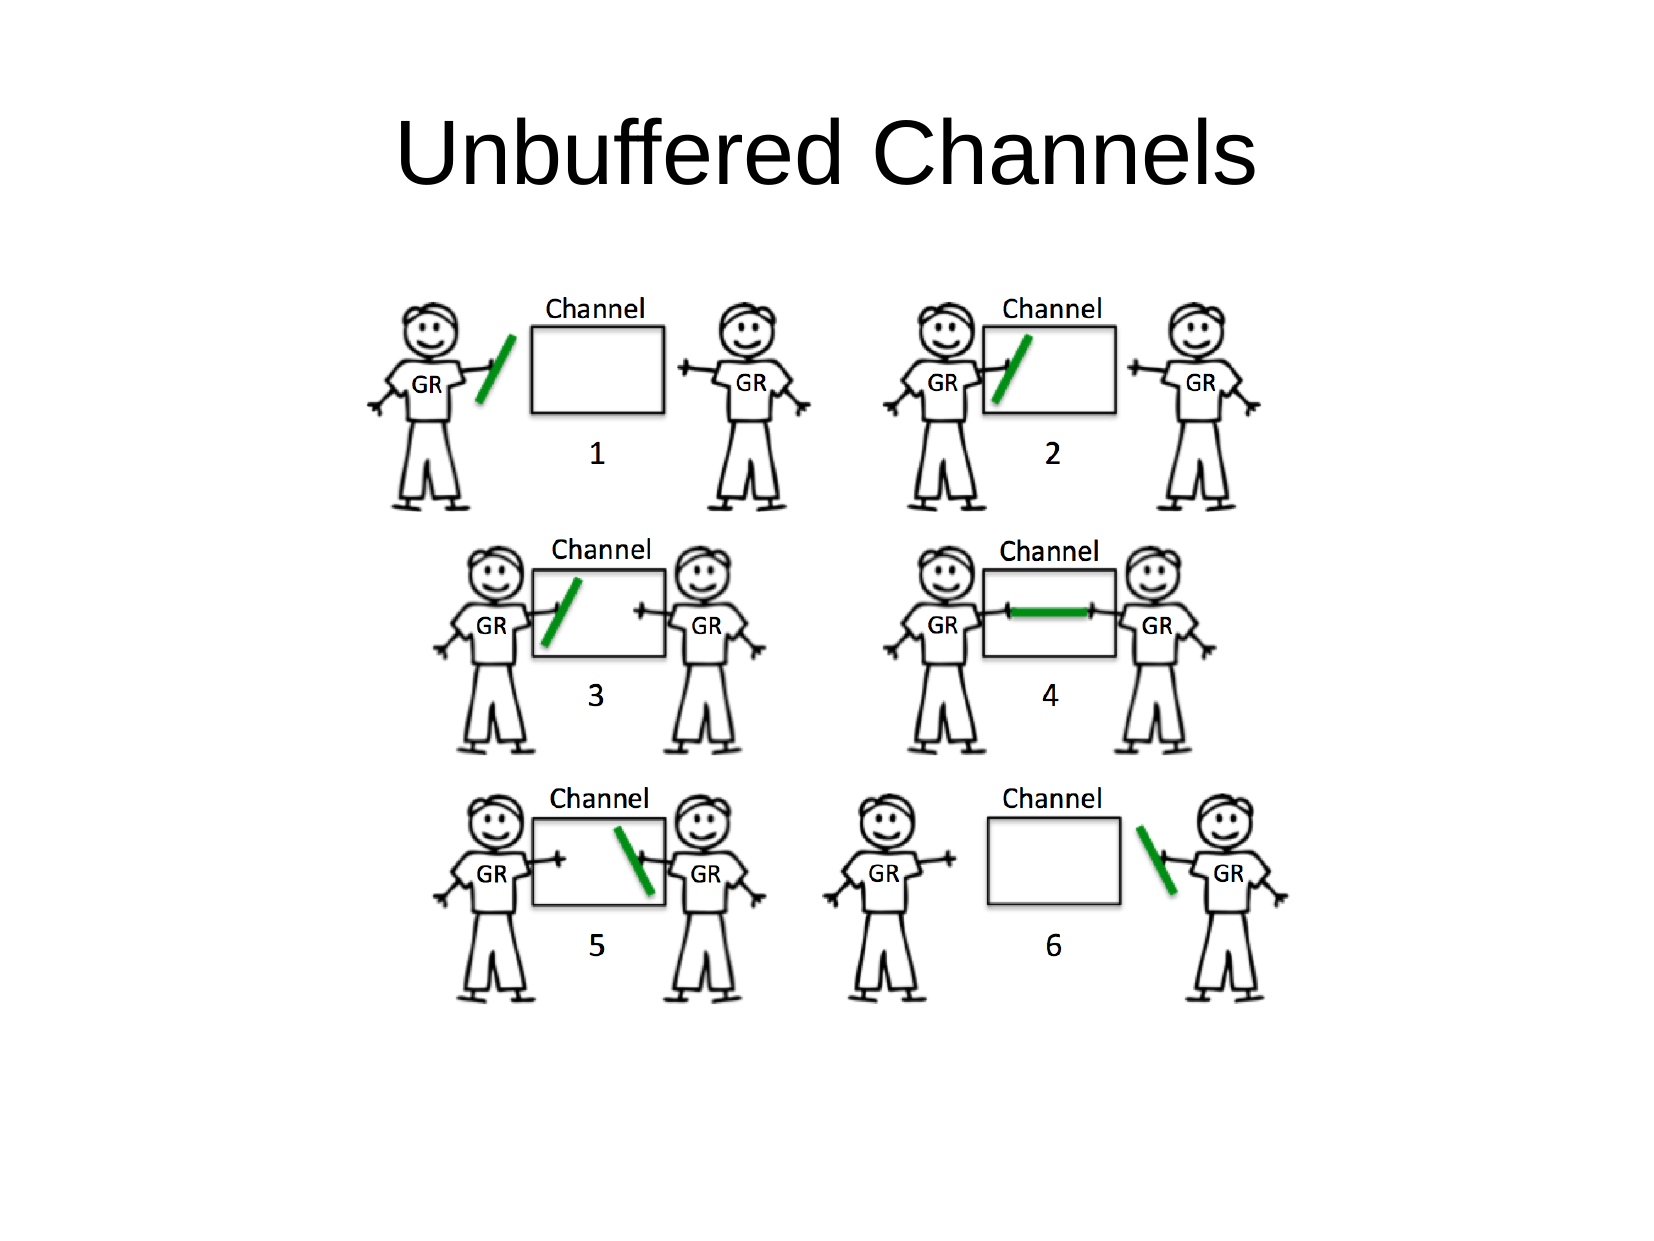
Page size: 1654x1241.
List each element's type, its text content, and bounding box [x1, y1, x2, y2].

picture [356, 290, 1298, 1010]
title Unbuffered Channels [82, 49, 1571, 257]
